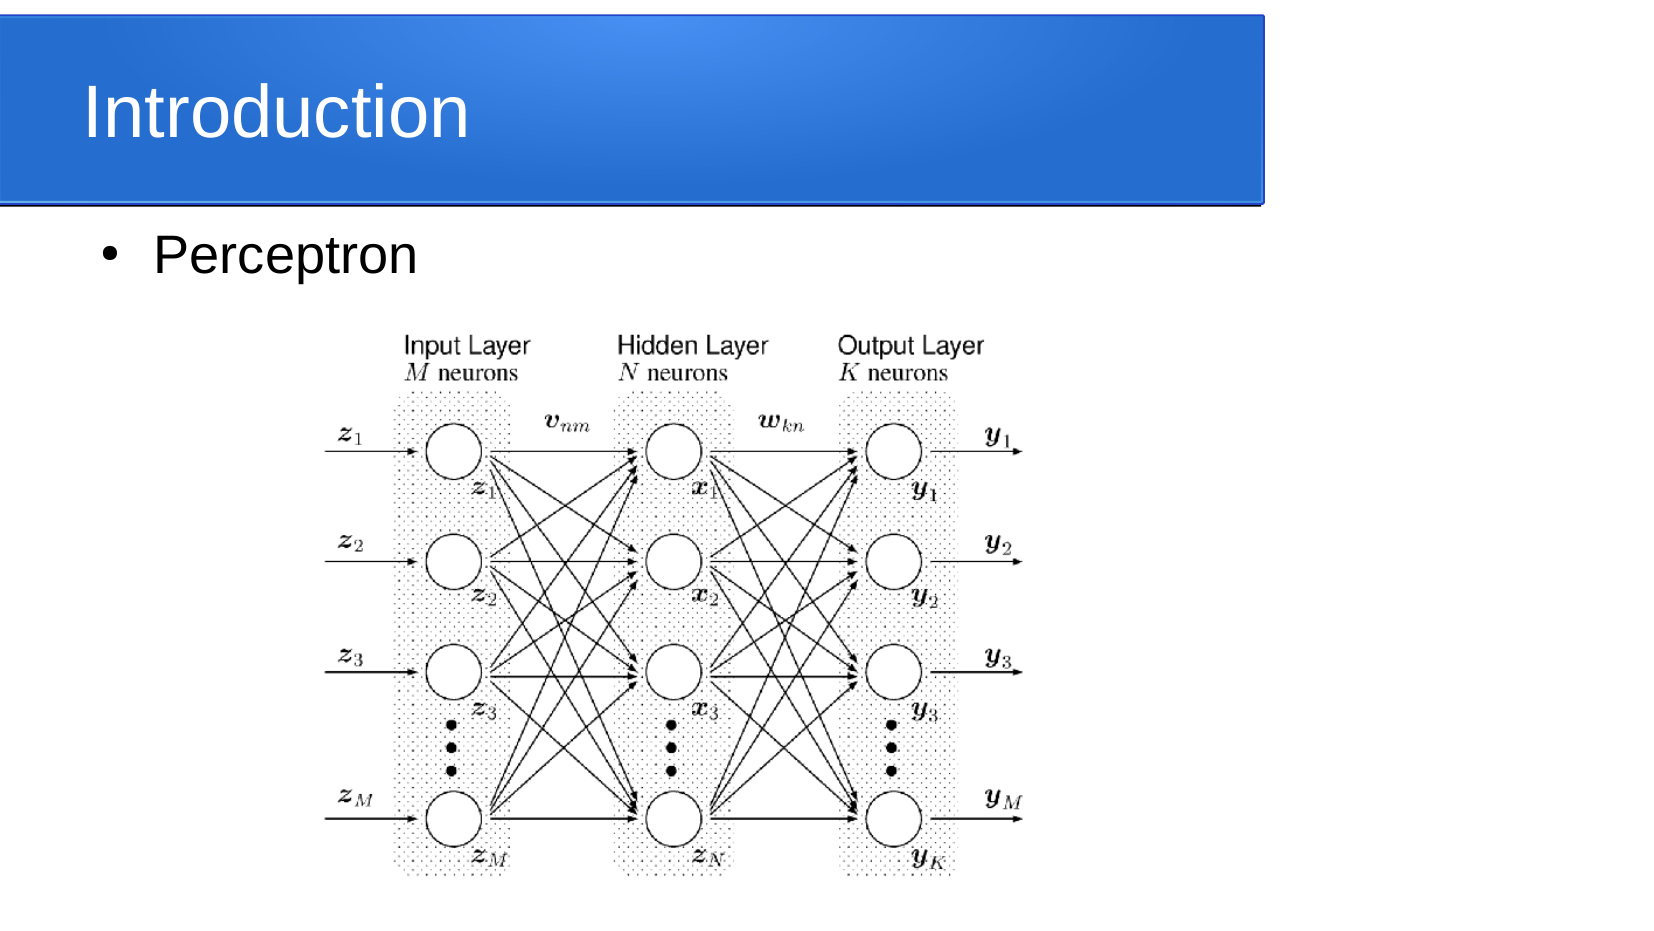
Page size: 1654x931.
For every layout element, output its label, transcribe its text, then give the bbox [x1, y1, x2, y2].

picture [315, 329, 1032, 882]
title Introduction [82, 35, 1235, 189]
list Perceptron [82, 224, 1571, 764]
